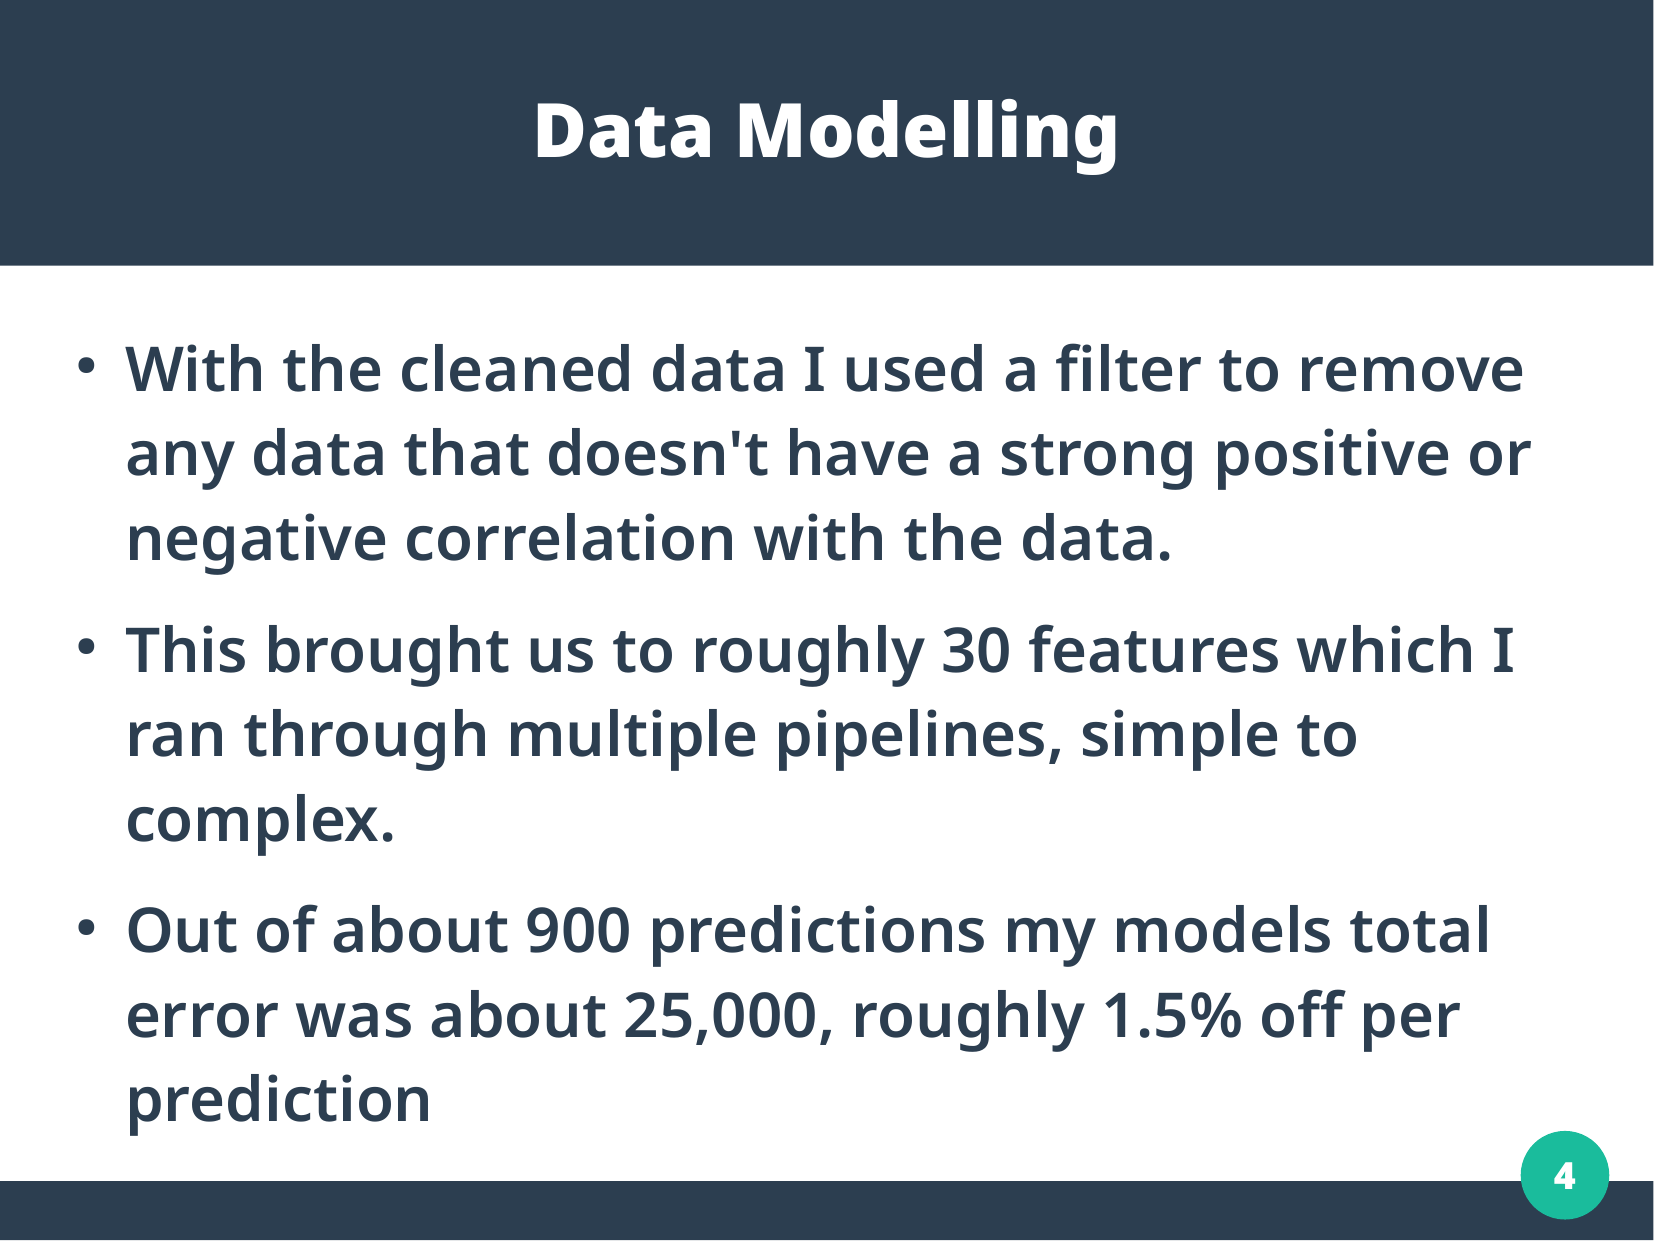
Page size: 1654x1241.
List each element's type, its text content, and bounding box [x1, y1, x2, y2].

list With the cleaned data I used a filter to remove any data that doesn't have a strong positive or negative correlation with the data. This brought us to roughly 30 features which I ran through multiple pipelines, simple to complex. Out of about 900 predictions my models total error was about 25,000, roughly 1.5% off per prediction [59, 324, 1595, 1152]
title Data Modelling [59, 49, 1595, 207]
